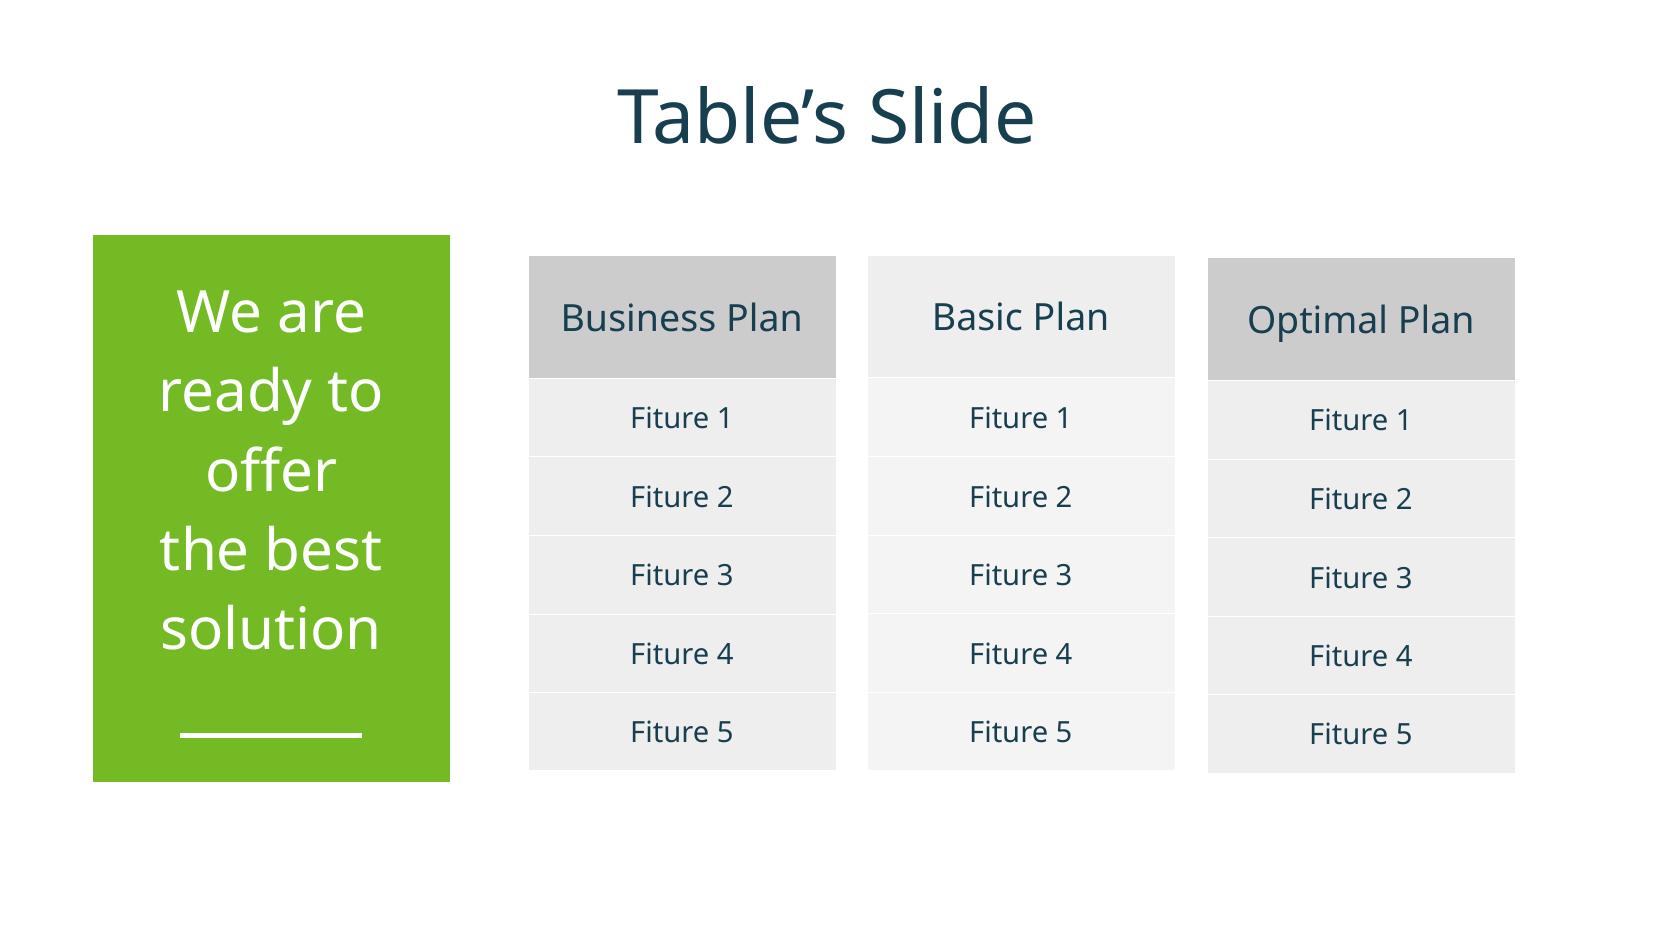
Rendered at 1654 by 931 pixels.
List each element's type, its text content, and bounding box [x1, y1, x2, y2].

table_cell Fiture 1 [1208, 381, 1515, 459]
table_cell Fiture 3 [868, 536, 1175, 613]
table_cell Fiture 3 [1208, 538, 1515, 616]
table_cell Fiture 3 [529, 536, 836, 614]
table_cell Fiture 4 [529, 615, 836, 692]
table_cell Fiture 4 [868, 614, 1175, 692]
table_cell Fiture 5 [529, 693, 836, 770]
table_cell Fiture 1 [868, 378, 1175, 456]
table_cell Fiture 2 [1208, 460, 1515, 537]
table_header Business Plan [529, 256, 836, 378]
table_cell Fiture 5 [1208, 695, 1515, 773]
table_cell Fiture 5 [868, 693, 1175, 770]
table_header Optimal Plan [1208, 258, 1515, 380]
table_header We are ready to offer the best solution [93, 235, 450, 782]
table_cell Fiture 4 [1208, 617, 1515, 694]
table_header Basic Plan [868, 256, 1175, 377]
table_cell Fiture 2 [529, 457, 836, 535]
table_cell Fiture 1 [529, 379, 836, 456]
table_cell Fiture 2 [868, 457, 1175, 535]
title Table’s Slide [82, 37, 1571, 193]
